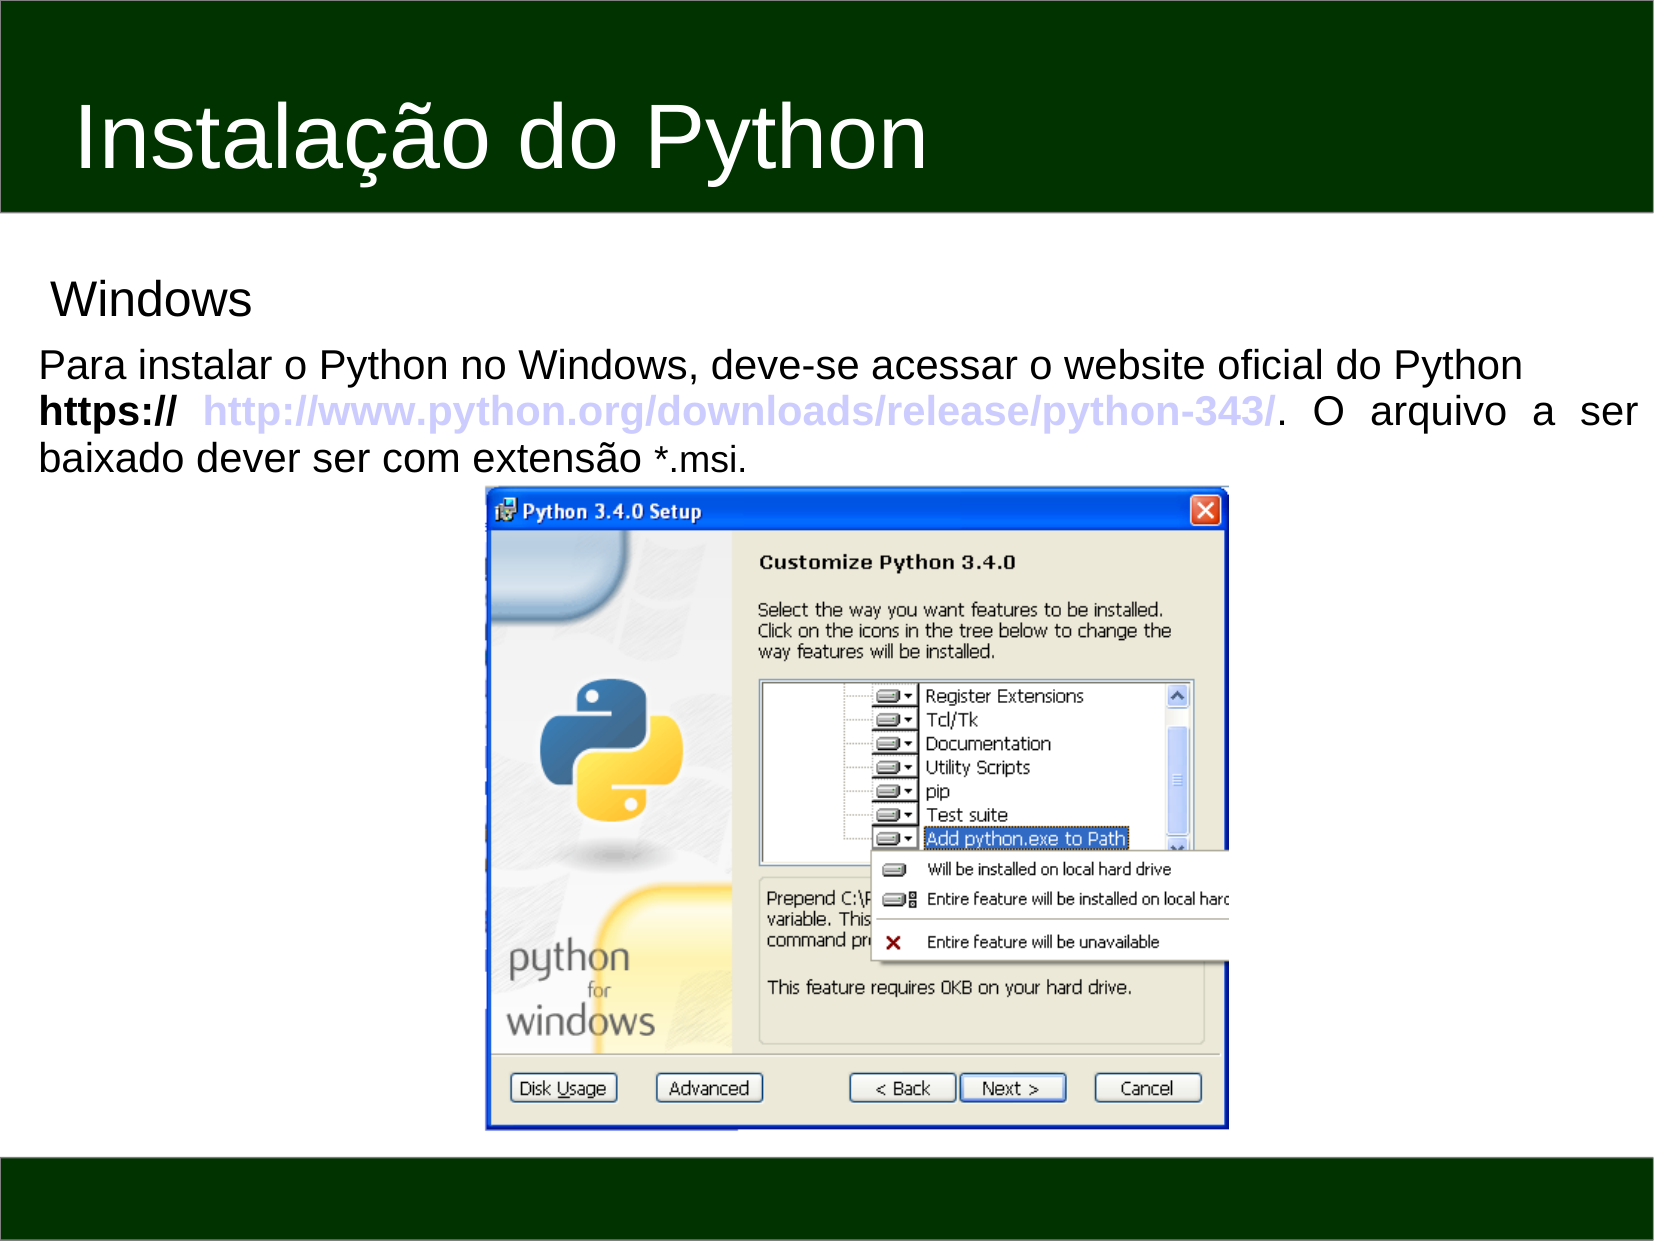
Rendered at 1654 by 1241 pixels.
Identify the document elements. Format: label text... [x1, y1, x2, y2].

text_box Instalação do Python [59, 73, 1016, 294]
text_box Windows [35, 261, 282, 331]
text_box [0, 1157, 1654, 1241]
picture [472, 480, 1229, 1134]
text_box Para instalar o Python no Windows, deve-se acessar o website oficial do Python https:// http://www.python.org/downloads/release/python-343/. O arquivo a ser baixado dever ser com extensão *.msi. [23, 331, 1654, 486]
text_box [0, 0, 1654, 213]
